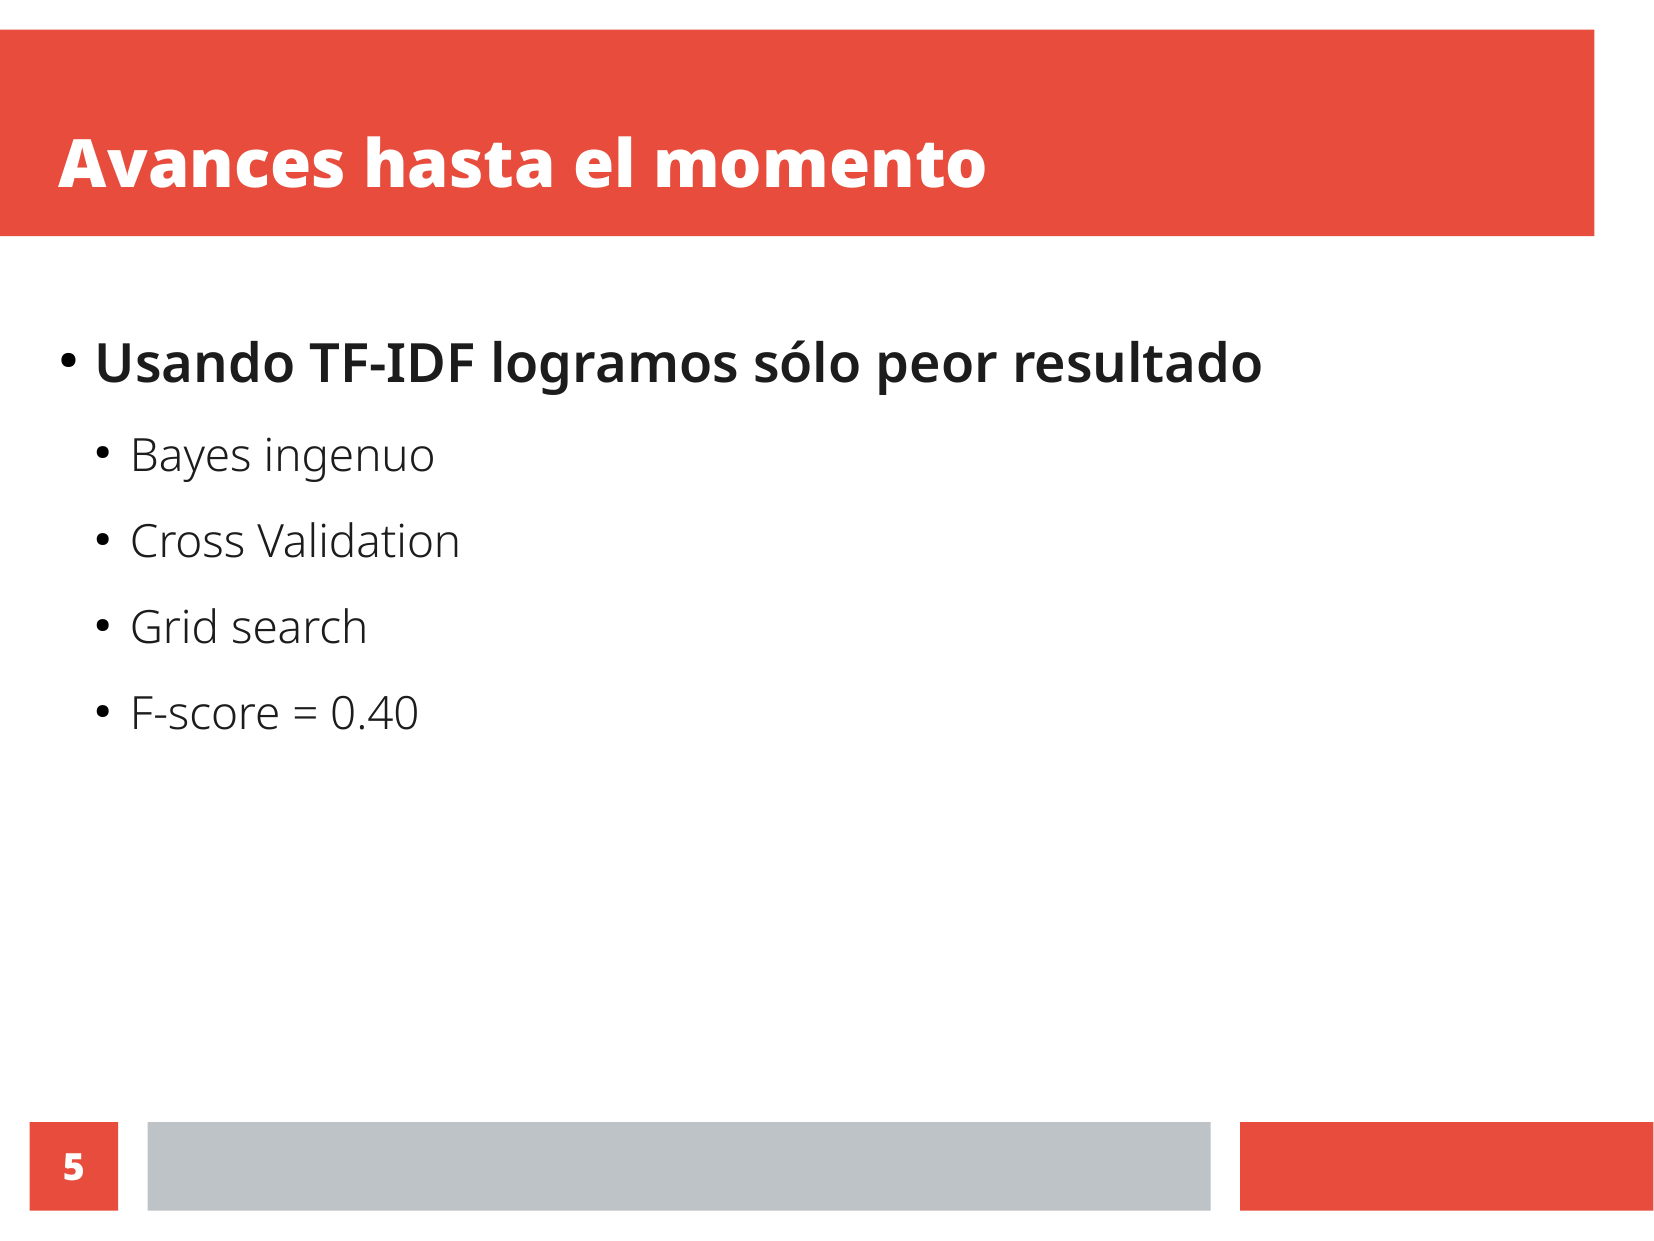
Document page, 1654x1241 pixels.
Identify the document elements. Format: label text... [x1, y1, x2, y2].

title Avances hasta el momento [59, 59, 1595, 207]
list Usando TF-IDF logramos sólo peor resultado Bayes ingenuo Cross Validation Grid search F-score = 0.40 [59, 324, 1565, 1093]
